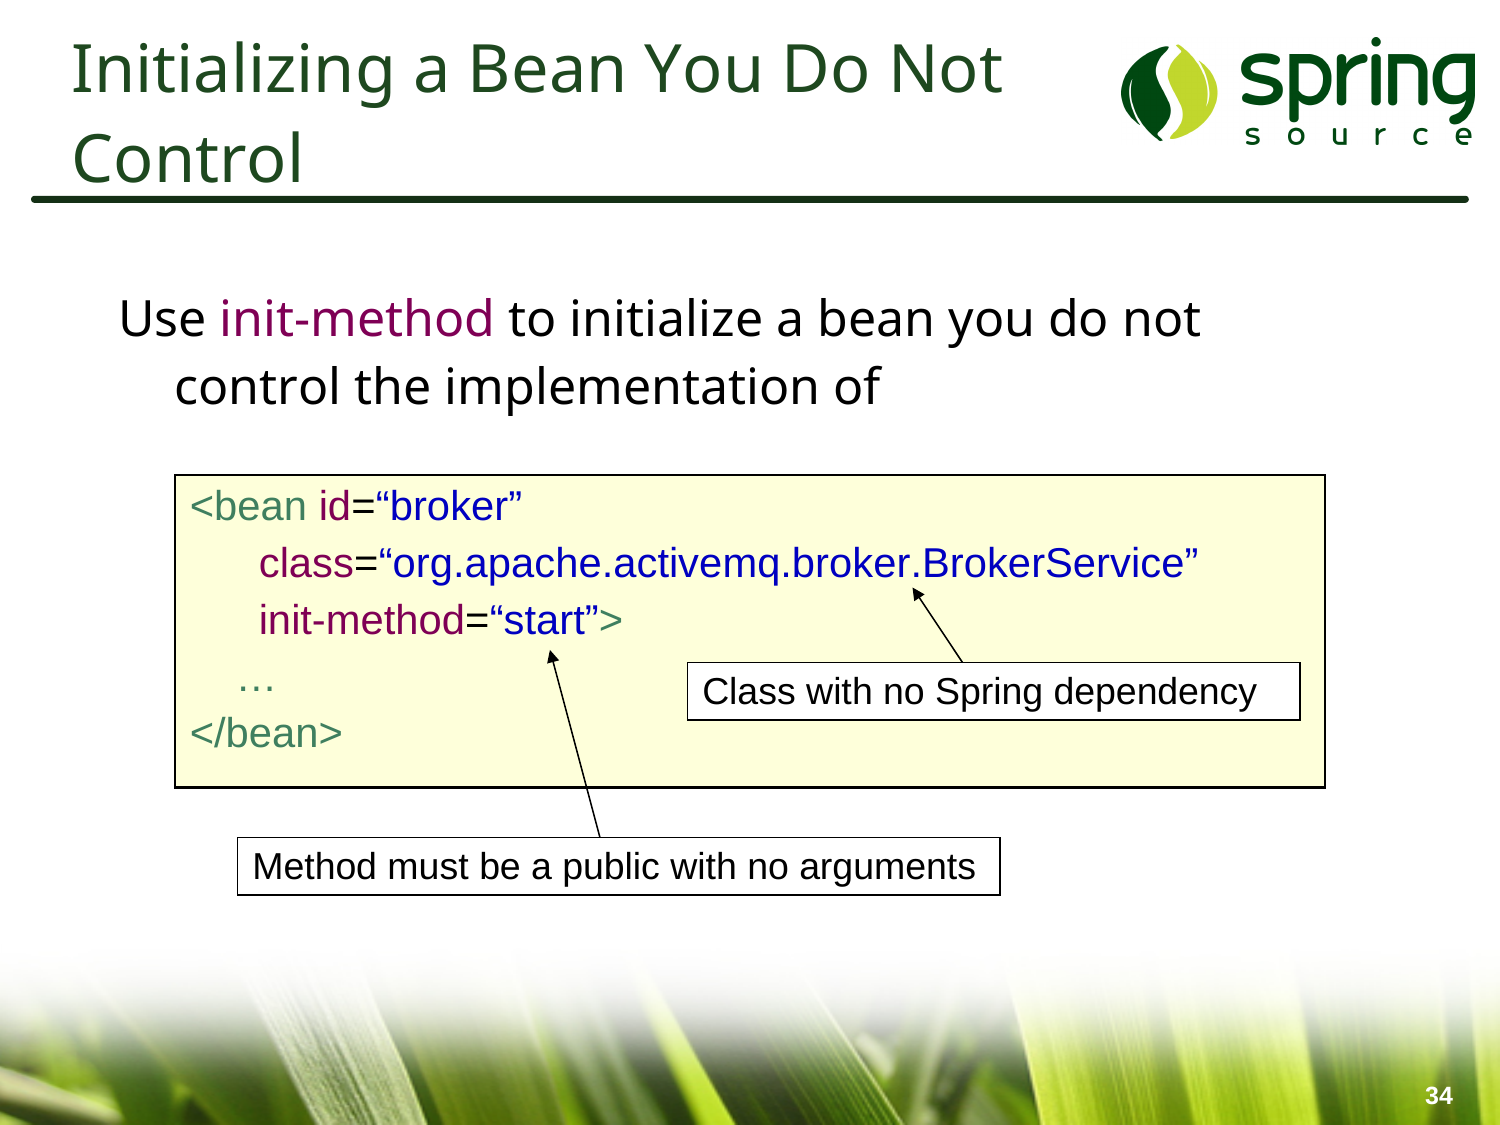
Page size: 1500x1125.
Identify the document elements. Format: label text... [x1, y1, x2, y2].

list Use init-method to initialize a bean you do not control the implementation of [103, 275, 1394, 938]
title Initializing a Bean You Do Not Control [56, 13, 1089, 191]
text_box Class with no Spring dependency [687, 662, 1300, 720]
text_box Method must be a public with no arguments [237, 837, 1000, 895]
picture [0, 944, 1500, 1125]
picture [1121, 37, 1475, 145]
text_box <bean id=“broker” class=“org.apache.activemq.broker.BrokerService” init-method=“start”> … </bean> [174, 474, 1326, 788]
